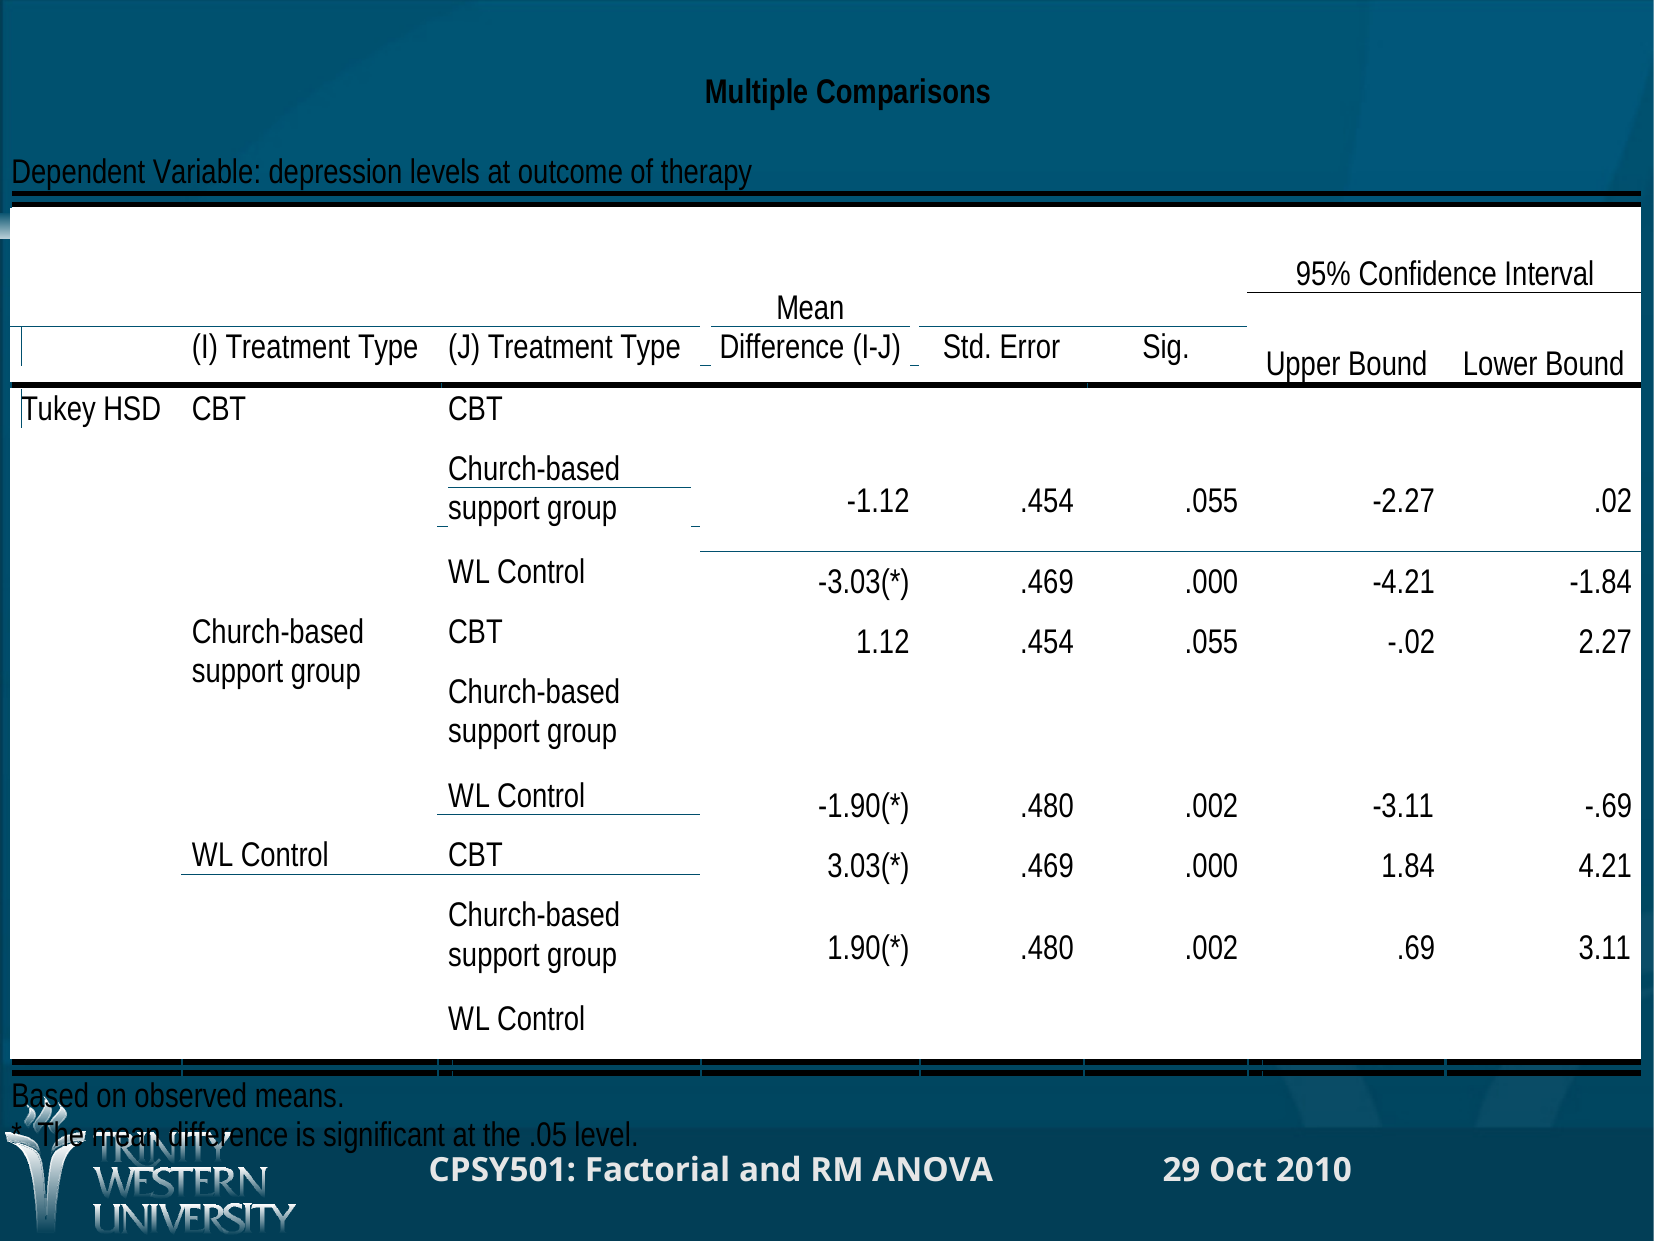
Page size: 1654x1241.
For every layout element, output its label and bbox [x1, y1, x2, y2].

picture [38, 1227, 54, 1232]
chart [0, 73, 1654, 1194]
